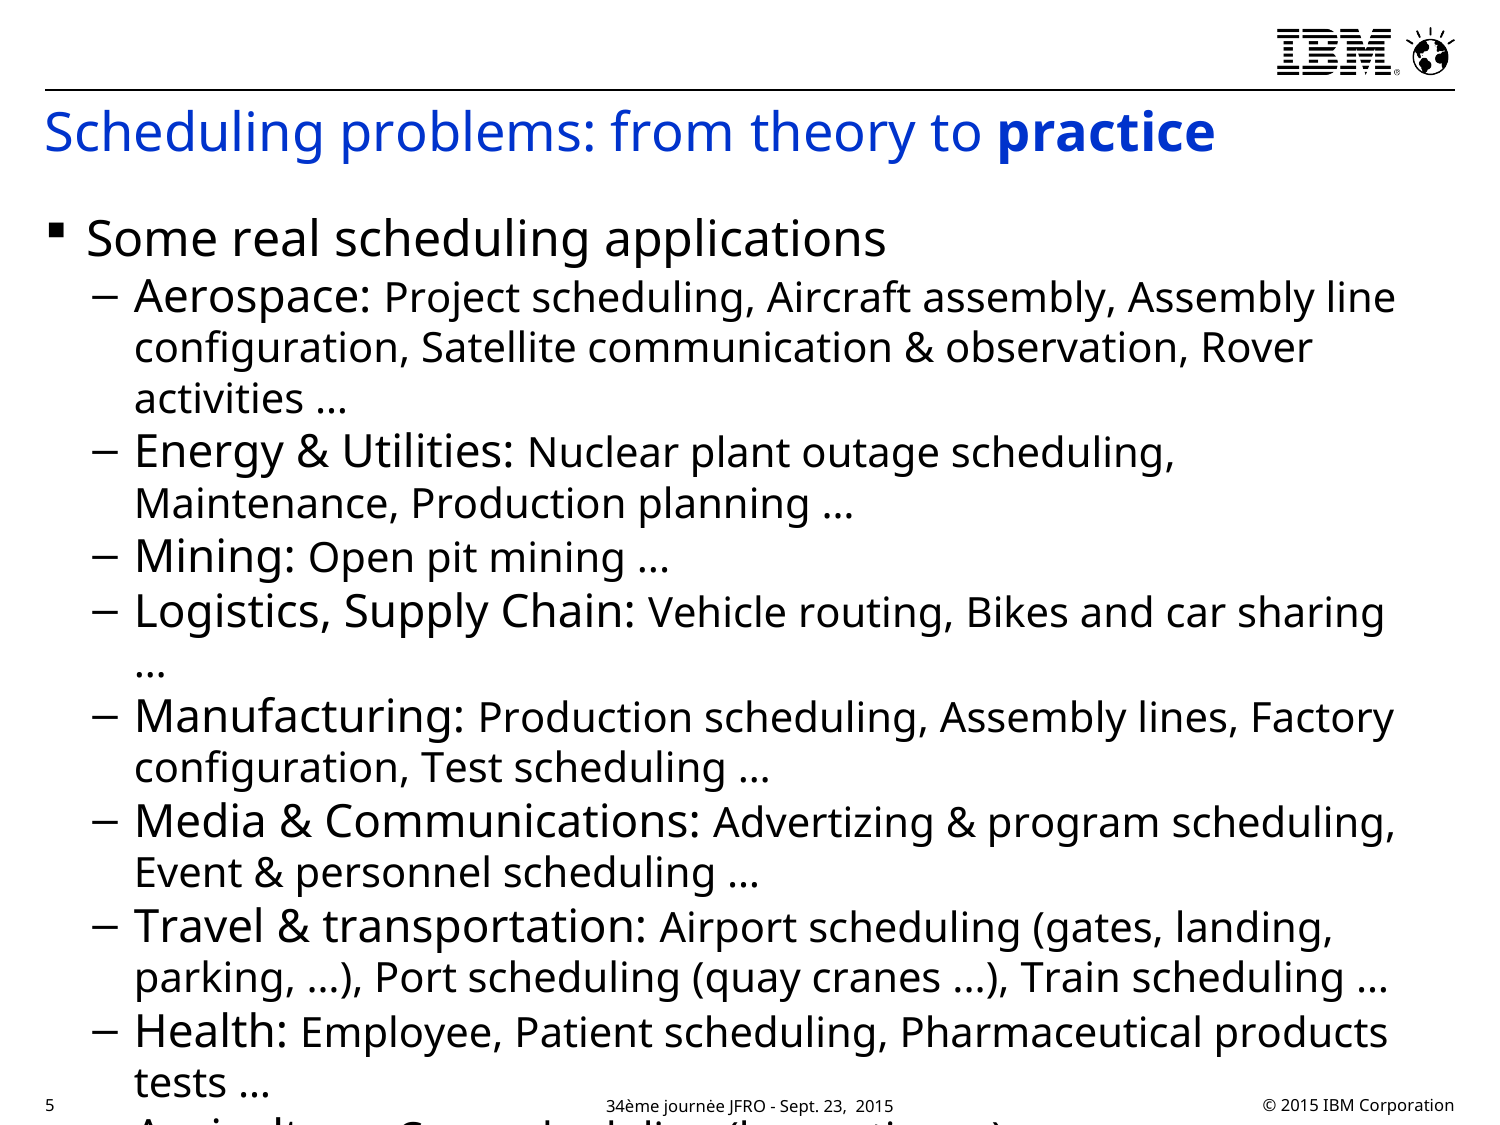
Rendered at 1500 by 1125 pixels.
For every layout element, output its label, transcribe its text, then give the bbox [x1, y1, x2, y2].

title Scheduling problems: from theory to practice [29, 97, 1455, 198]
picture [1260, 10, 1468, 90]
list Some real scheduling applications Aerospace: Project scheduling, Aircraft assembly, Assembly line configuration, Satellite communication & observation, Rover activities … Energy & Utilities: Nuclear plant outage scheduling, Maintenance, Production planning … Mining: Open pit mining ... Logistics, Supply Chain: Vehicle routing, Bikes and car sharing … Manufacturing: Production scheduling, Assembly lines, Factory configuration, Test scheduling … Media & Communications: Advertizing & program scheduling, Event & personnel scheduling … Travel & transportation: Airport scheduling (gates, landing, parking, …), Port scheduling (quay cranes ...), Train scheduling … Health: Employee, Patient scheduling, Pharmaceutical products tests … Agriculture: Crop scheduling (harvesting ...) General audience: Personal schedule organizer, Theme park planner ... [29, 198, 1455, 1074]
